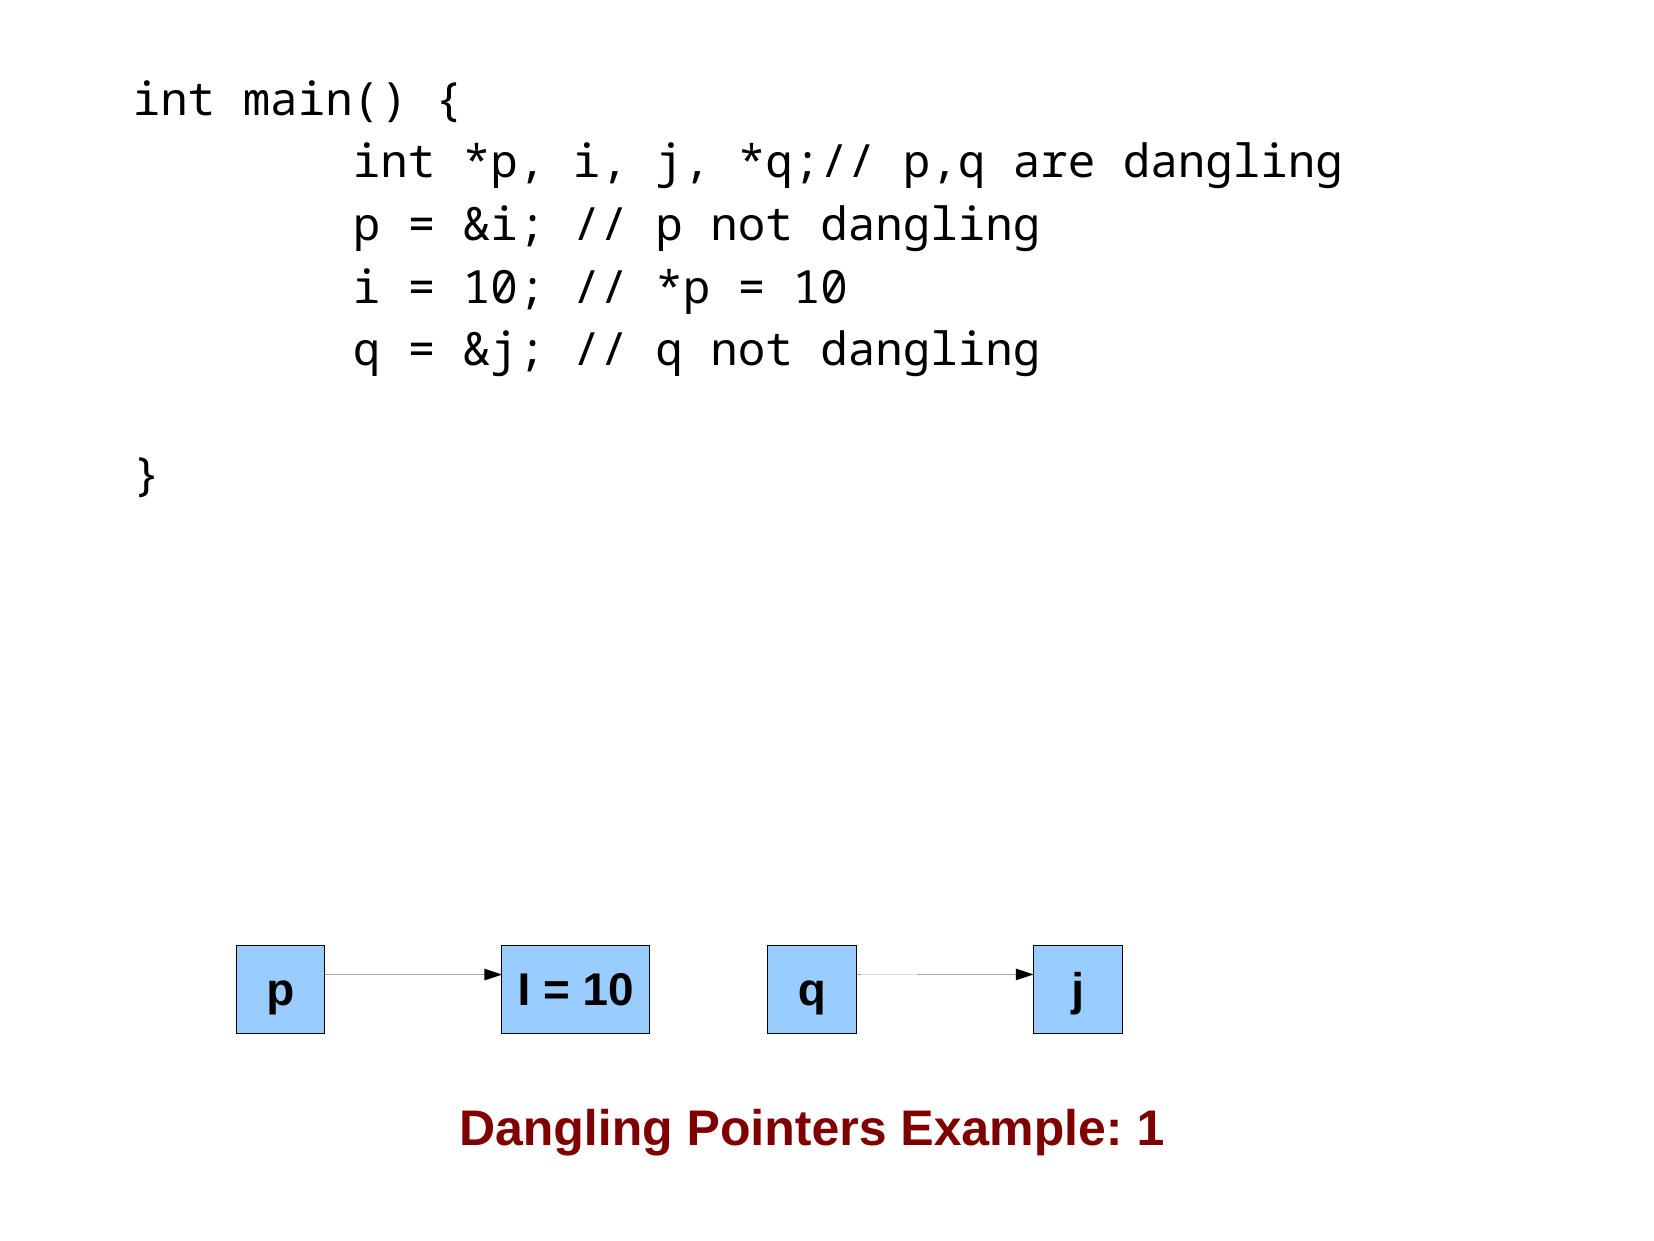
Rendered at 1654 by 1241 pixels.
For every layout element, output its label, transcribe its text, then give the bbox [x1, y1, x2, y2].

text_box I = 10 [501, 945, 650, 1034]
text_box q [767, 945, 857, 1034]
text_box Dangling Pointers Example: 1 [147, 1092, 1477, 1164]
text_box p [236, 945, 325, 1034]
text_box int main() { int *p, i, j, *q;// p,q are dangling p = &i; // p not dangling i = 10; // *p = 10 q = &j; // q not dangling } [118, 59, 1526, 650]
text_box j [1033, 945, 1123, 1034]
